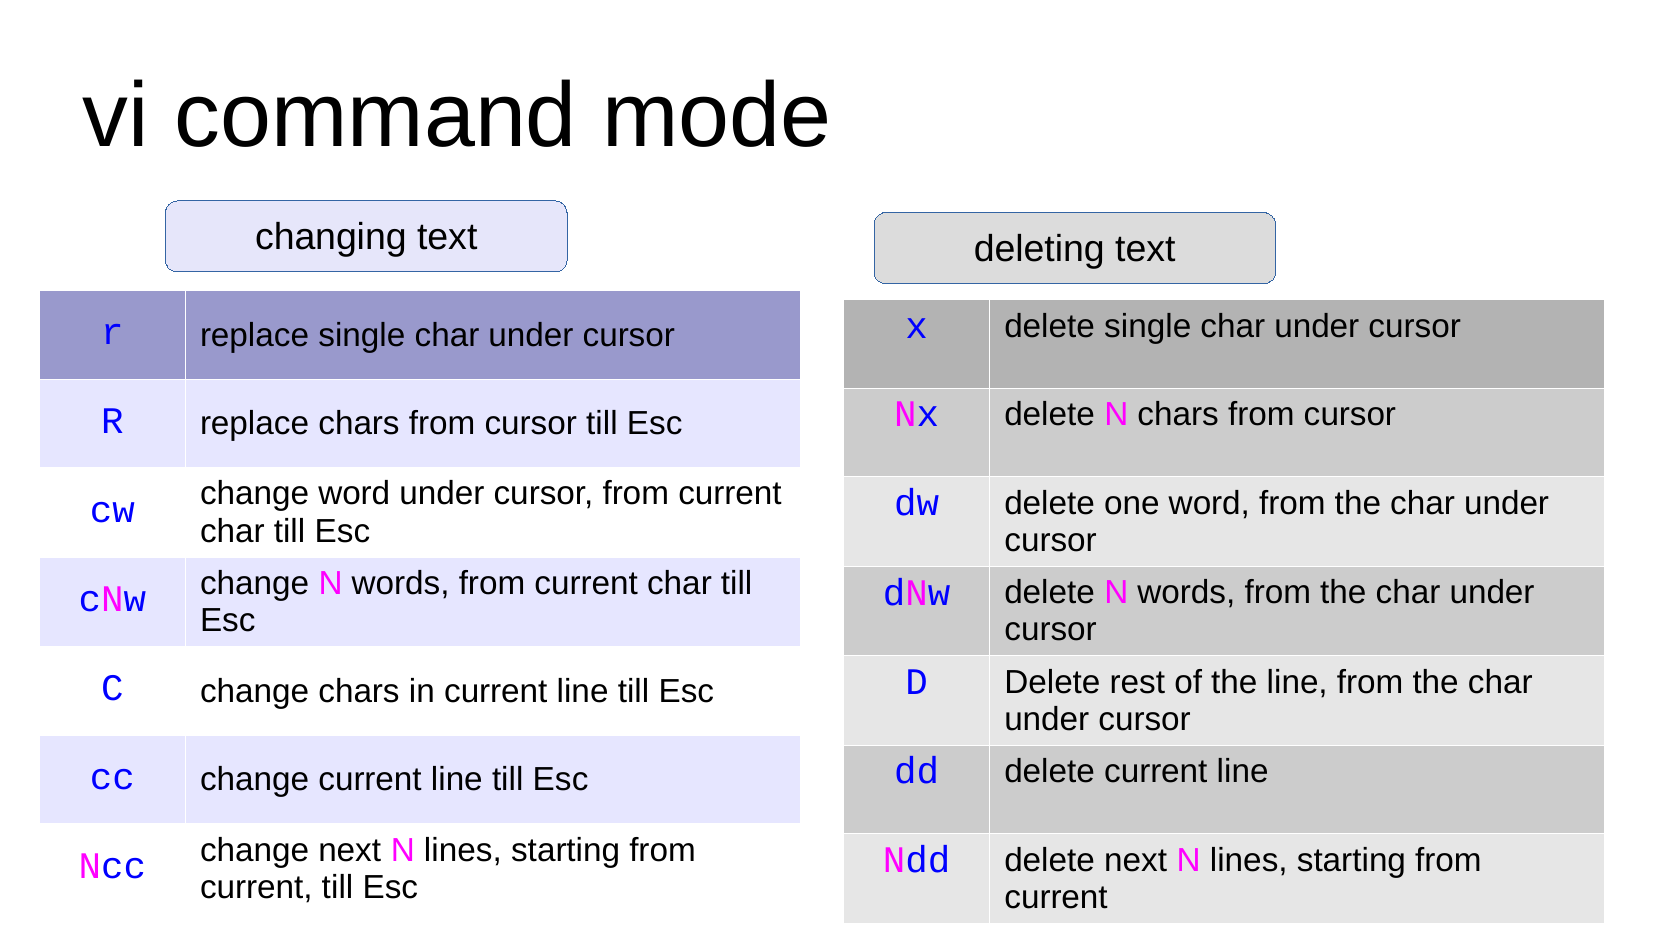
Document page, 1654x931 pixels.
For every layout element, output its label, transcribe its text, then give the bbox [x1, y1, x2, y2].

table_header delete single char under cursor [990, 300, 1604, 388]
table_cell delete N chars from cursor [990, 389, 1604, 476]
table_cell C [40, 647, 185, 735]
table_cell change chars in current line till Esc [186, 647, 800, 735]
table_cell Ndd [844, 834, 989, 923]
table_cell delete N words, from the char under cursor [990, 567, 1604, 655]
table_cell dd [844, 746, 989, 833]
table_cell Nx [844, 389, 989, 476]
table_cell cNw [40, 558, 185, 646]
table_cell dw [844, 477, 989, 566]
table_cell dNw [844, 567, 989, 655]
table_cell delete current line [990, 746, 1604, 833]
table_cell Ncc [40, 824, 185, 913]
table_cell change current line till Esc [186, 736, 800, 823]
text_box deleting text [874, 212, 1276, 284]
table_header replace single char under cursor [186, 291, 800, 379]
text_box changing text [165, 200, 568, 272]
title vi command mode [82, 37, 1571, 193]
table_header x [844, 300, 989, 388]
table_cell change next N lines, starting from current, till Esc [186, 824, 800, 913]
table_cell delete next N lines, starting from current [990, 834, 1604, 923]
table_cell cc [40, 736, 185, 823]
table_header r [40, 291, 185, 379]
table_cell change word under cursor, from current char till Esc [186, 468, 800, 557]
table_cell Delete rest of the line, from the char under cursor [990, 656, 1604, 745]
table_cell change N words, from current char till Esc [186, 558, 800, 646]
table_cell D [844, 656, 989, 745]
table_cell replace chars from cursor till Esc [186, 380, 800, 467]
table_cell delete one word, from the char under cursor [990, 477, 1604, 566]
table_cell R [40, 380, 185, 467]
table_cell cw [40, 468, 185, 557]
